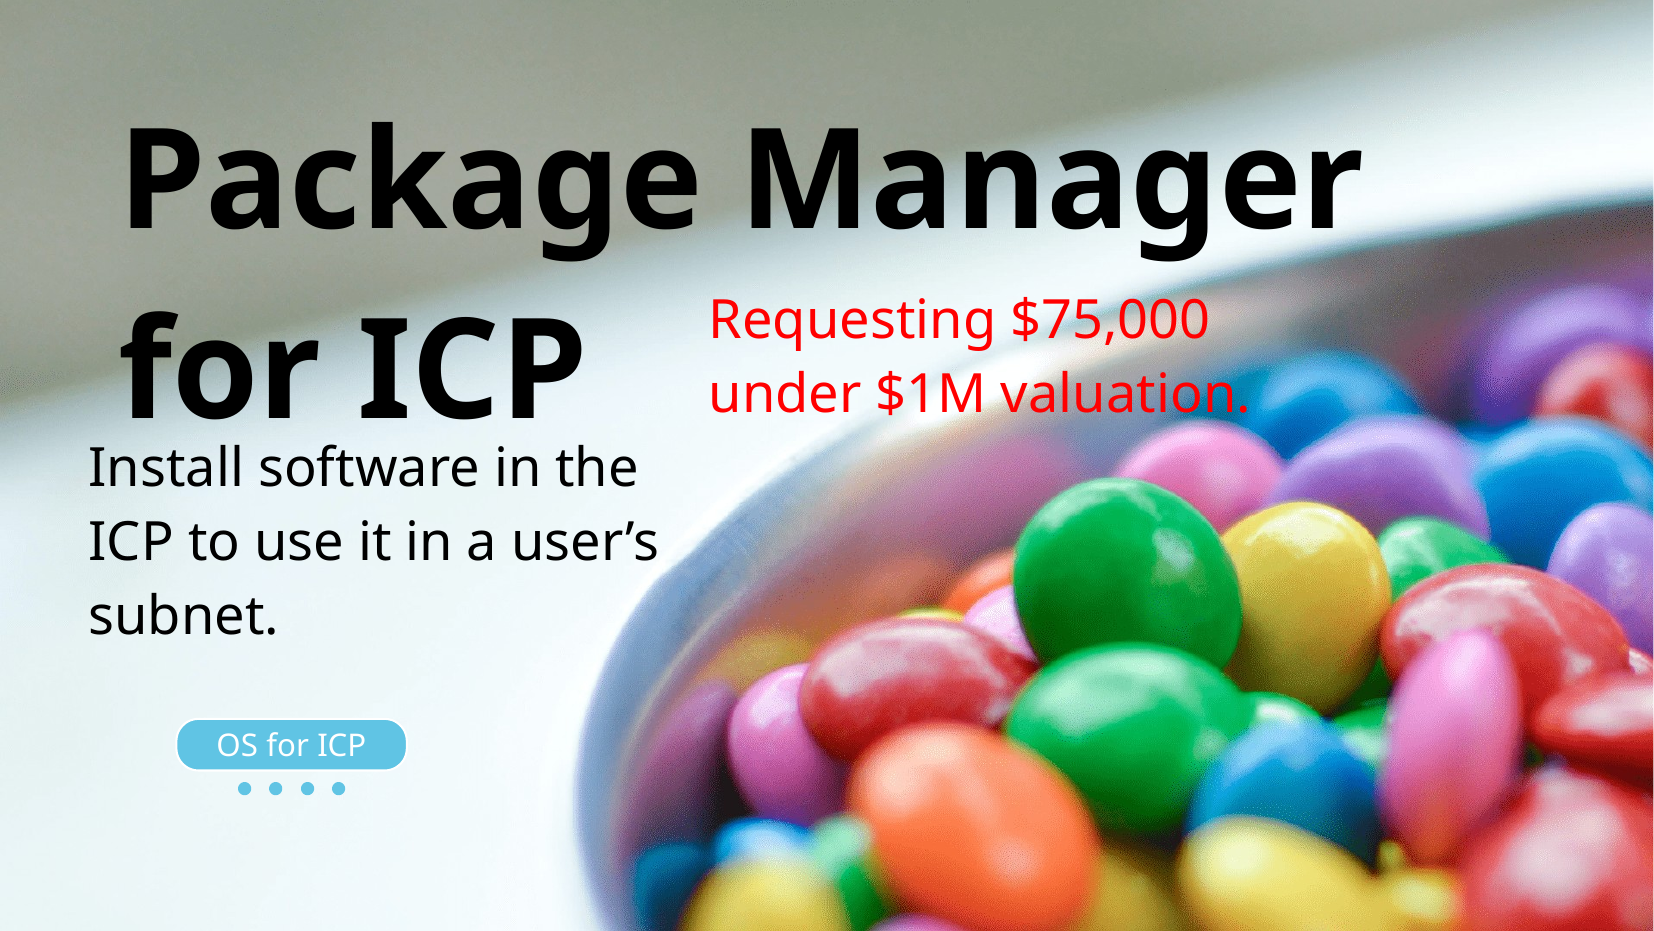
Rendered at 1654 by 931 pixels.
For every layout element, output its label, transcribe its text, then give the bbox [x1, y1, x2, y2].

title Install software in the ICP to use it in a user’s subnet. [88, 357, 709, 721]
title Package Manager for ICP [118, 0, 1536, 680]
picture [0, 0, 1654, 931]
text_box [269, 782, 283, 796]
title Requesting $75,000 under $1M valuation. [708, 265, 1329, 443]
text_box OS for ICP [178, 721, 405, 769]
text_box [238, 782, 252, 796]
text_box [301, 782, 315, 796]
text_box [332, 782, 346, 796]
